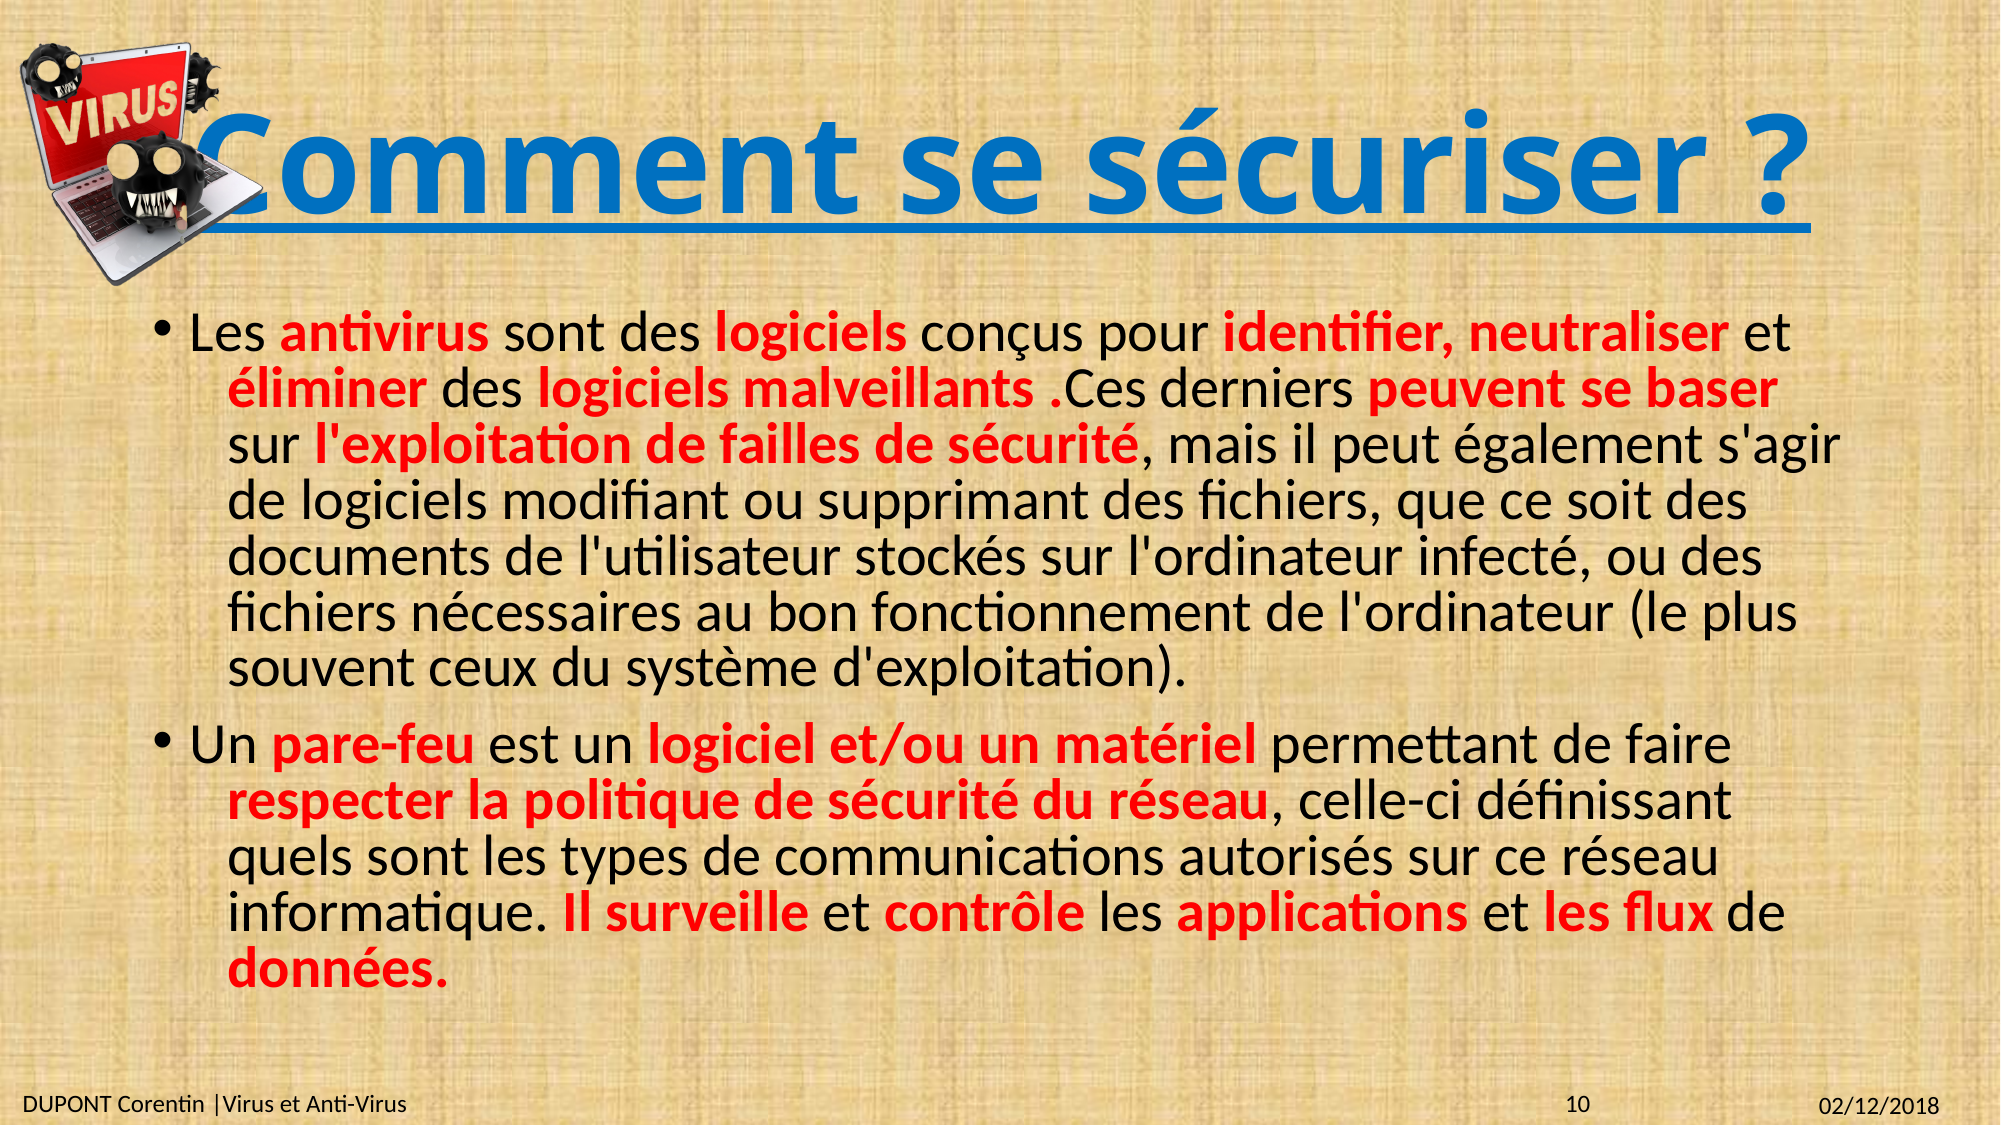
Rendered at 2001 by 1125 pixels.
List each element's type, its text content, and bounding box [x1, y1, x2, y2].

text_box [1550, 1072, 2000, 1125]
text_box 02/12/2018 [1803, 1074, 2000, 1125]
title Comment se sécuriser ? [431, 59, 1863, 278]
picture [0, 18, 431, 449]
list Les antivirus sont des logiciels conçus pour identifier, neutraliser et éliminer des logiciels malveillants .Ces derniers peuvent se baser sur l'exploitation de failles de sécurité, mais il peut également s'agir de logiciels modifiant ou supprimant des fichiers, que ce soit des documents de l'utilisateur stockés sur l'ordinateur infecté, ou des fichiers nécessaires au bon fonctionnement de l'ordinateur (le plus souvent ceux du système d'exploitation). Un pare-feu est un logiciel et/ou un matériel permettant de faire respecter la politique de sécurité du réseau, celle-ci définissant quels sont les types de communications autorisés sur ce réseau informatique. Il surveille et contrôle les applications et les flux de données. [137, 299, 1863, 1014]
text_box DUPONT Corentin |Virus et Anti-Virus [0, 1072, 553, 1125]
